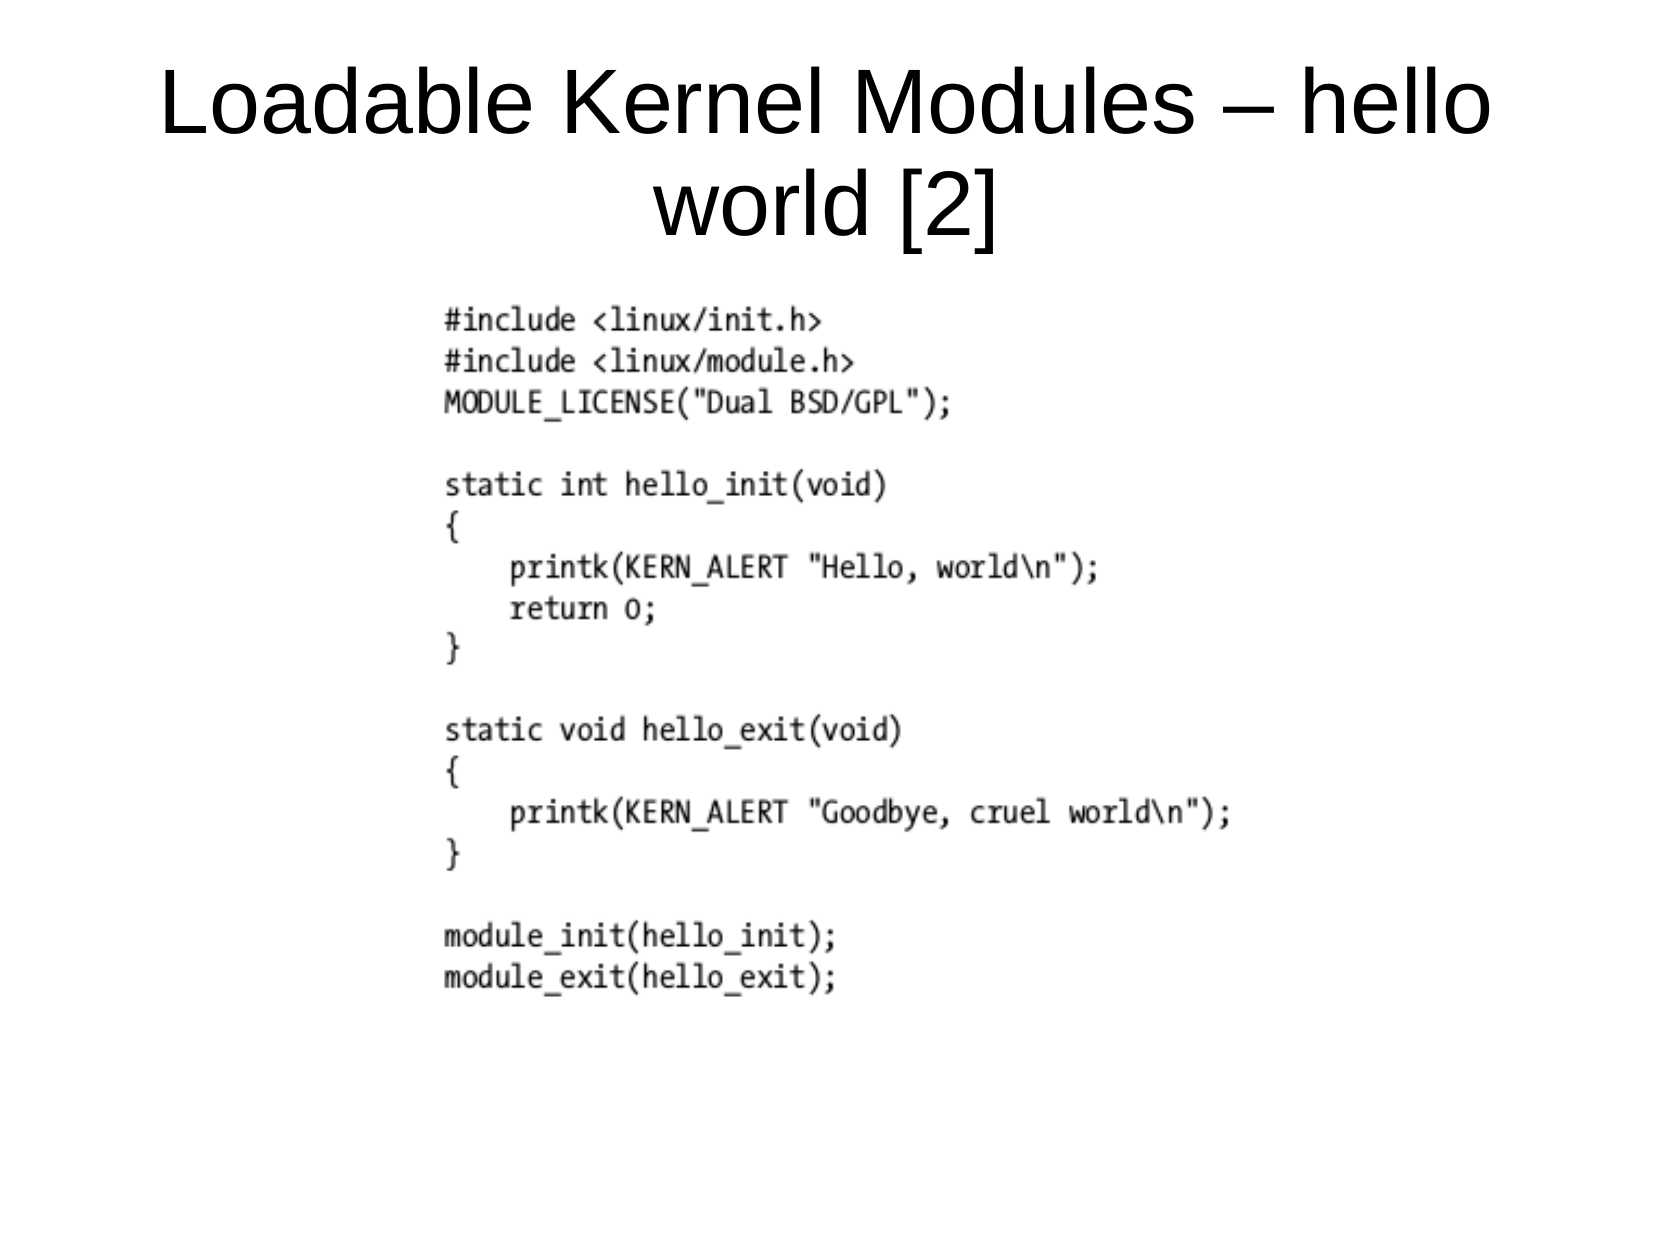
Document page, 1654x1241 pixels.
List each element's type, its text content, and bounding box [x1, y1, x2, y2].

picture [404, 290, 1250, 1010]
title Loadable Kernel Modules – hello world [2] [82, 49, 1571, 257]
